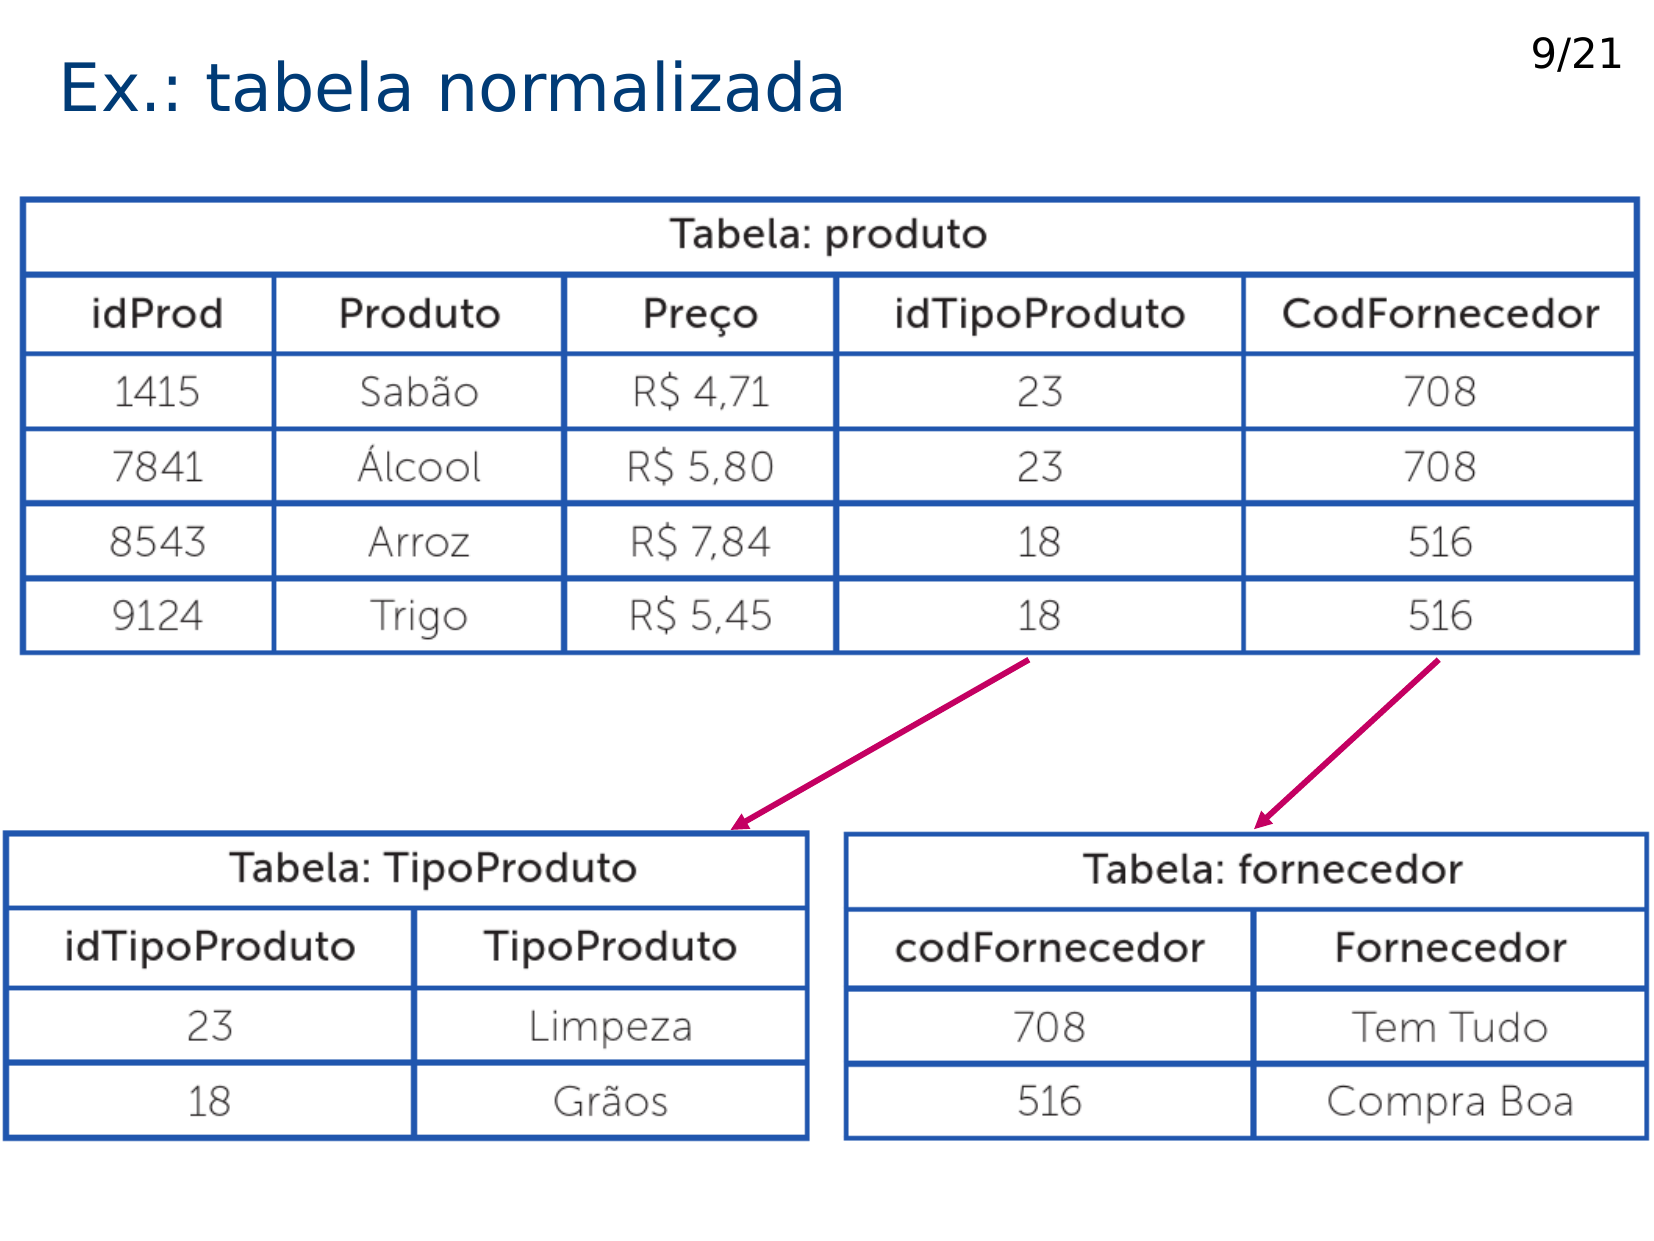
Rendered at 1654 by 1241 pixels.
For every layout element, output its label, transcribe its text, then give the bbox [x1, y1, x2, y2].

picture [0, 829, 813, 1146]
picture [17, 192, 1645, 660]
picture [841, 829, 1654, 1144]
title Ex.: tabela normalizada [59, 29, 1506, 148]
